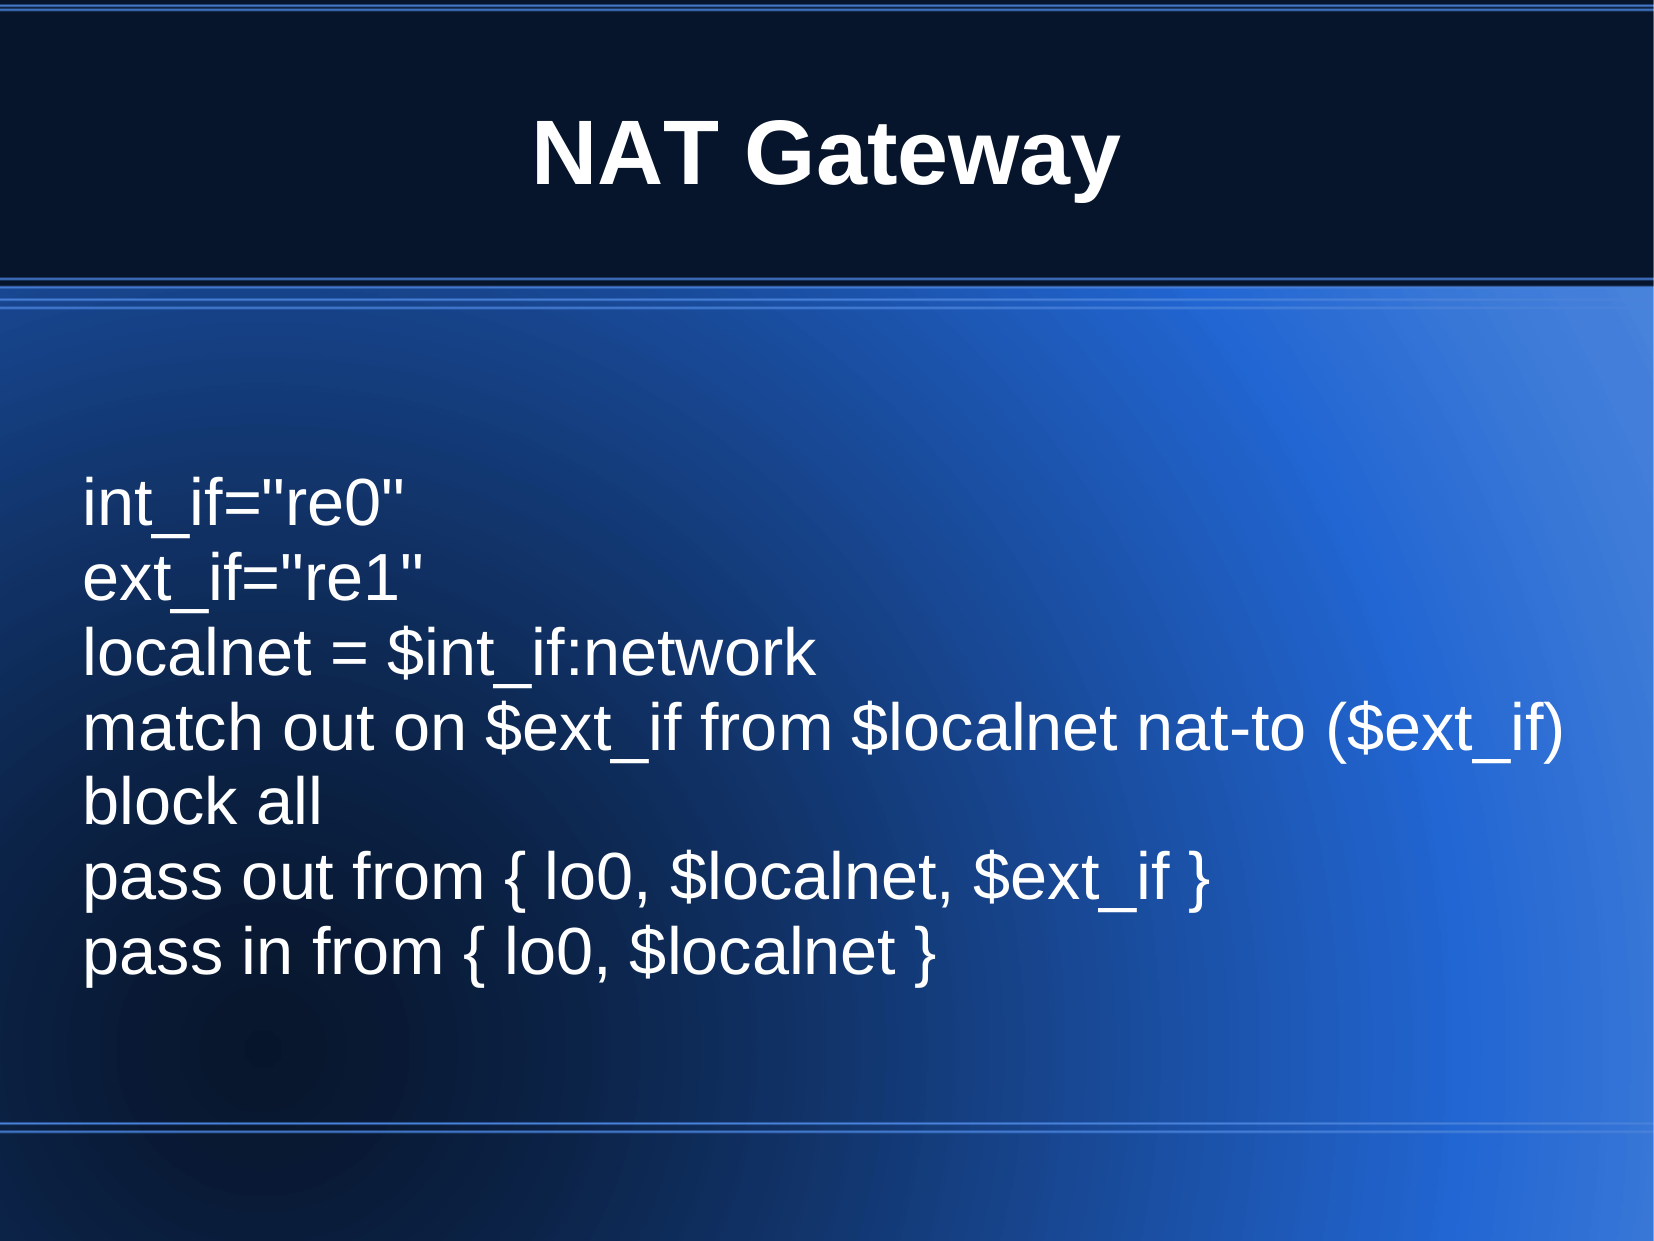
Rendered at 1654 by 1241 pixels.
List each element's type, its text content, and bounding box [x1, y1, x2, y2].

title NAT Gateway [82, 49, 1571, 257]
picture [0, 0, 1654, 1241]
subtitle int_if="re0" ext_if="re1" localnet = $int_if:network match out on $ext_if from $localnet nat-to ($ext_if) block all pass out from { lo0, $localnet, $ext_if } pass in from { lo0, $localnet } [82, 355, 1571, 1174]
